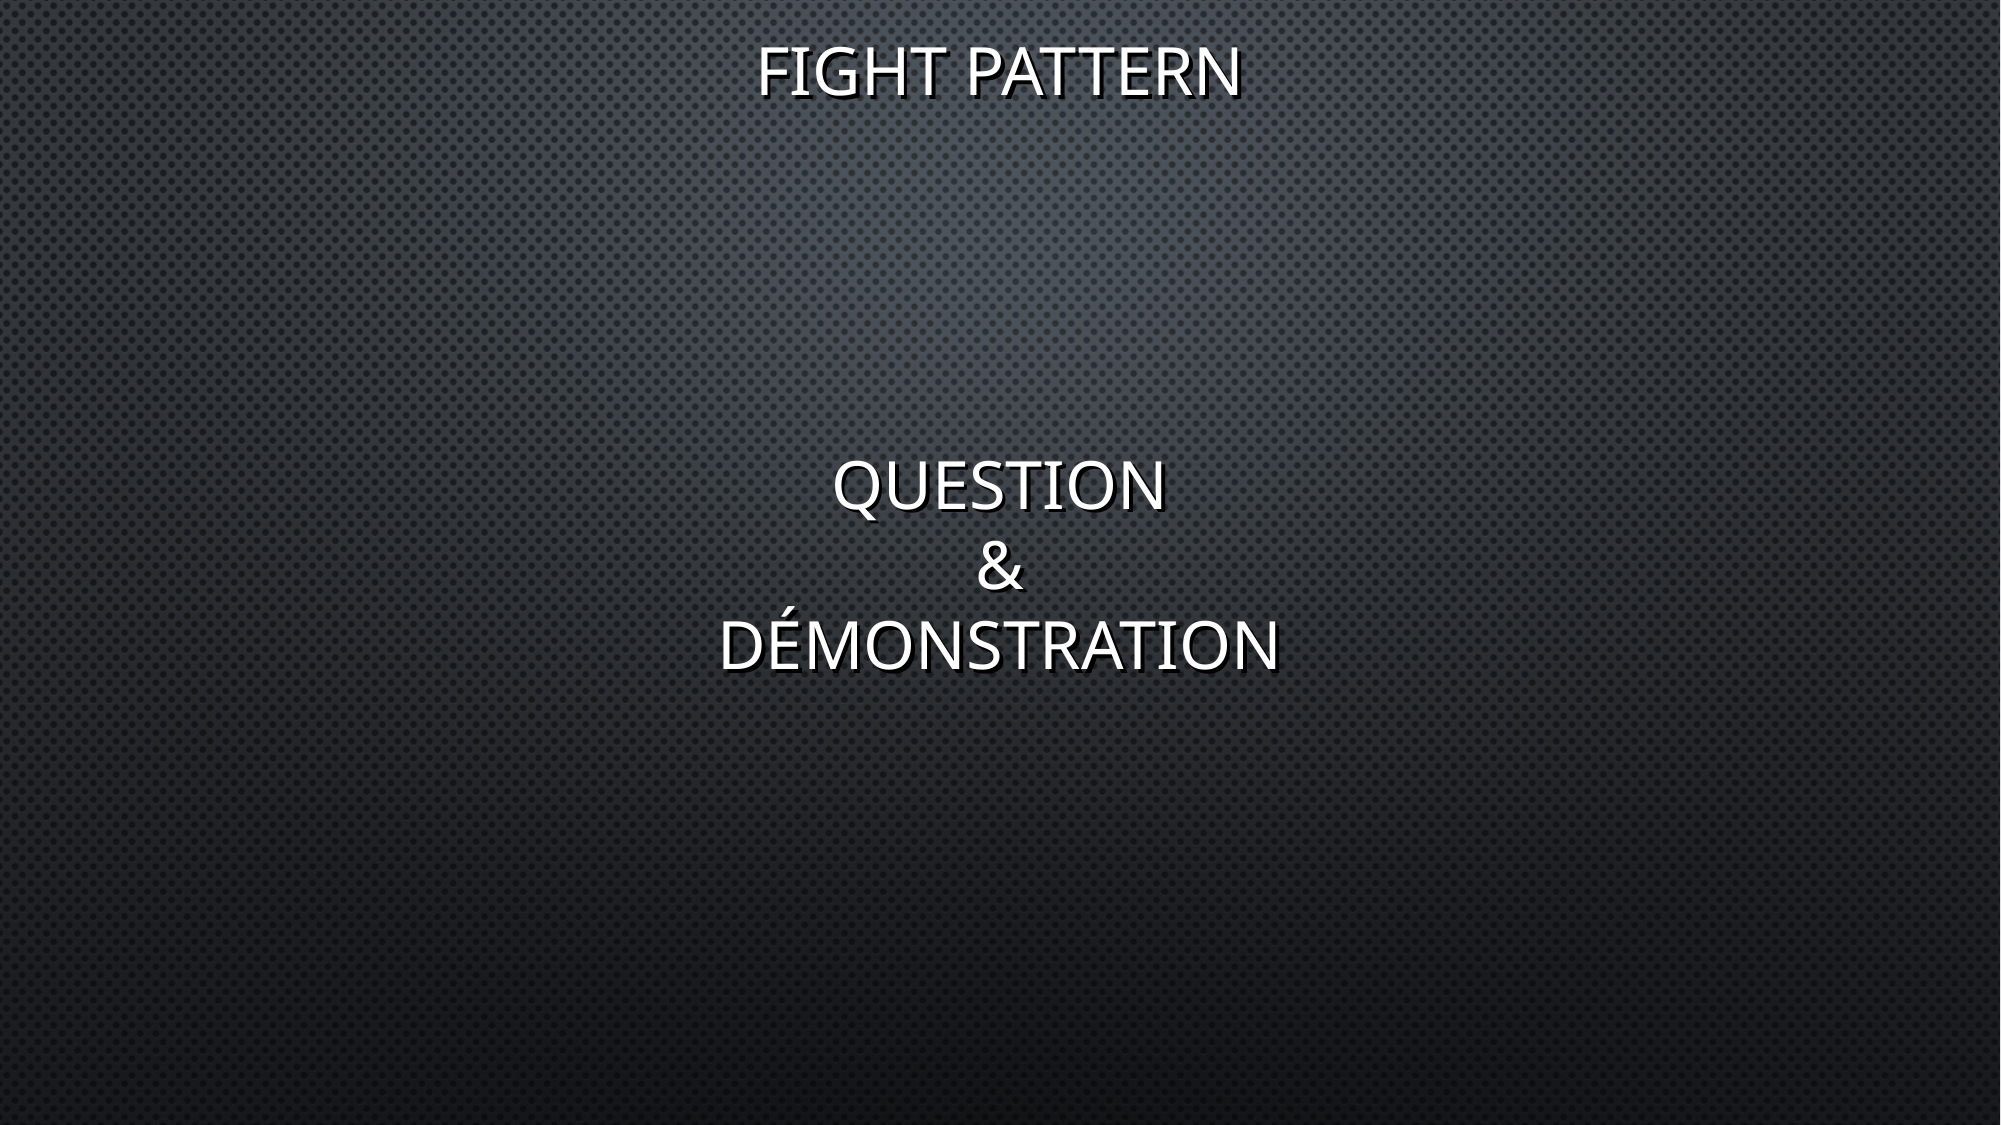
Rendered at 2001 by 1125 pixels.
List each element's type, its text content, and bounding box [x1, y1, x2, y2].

text_box FiGHT Pattern [675, 0, 1325, 152]
title Question & Démonstration [675, 406, 1325, 719]
